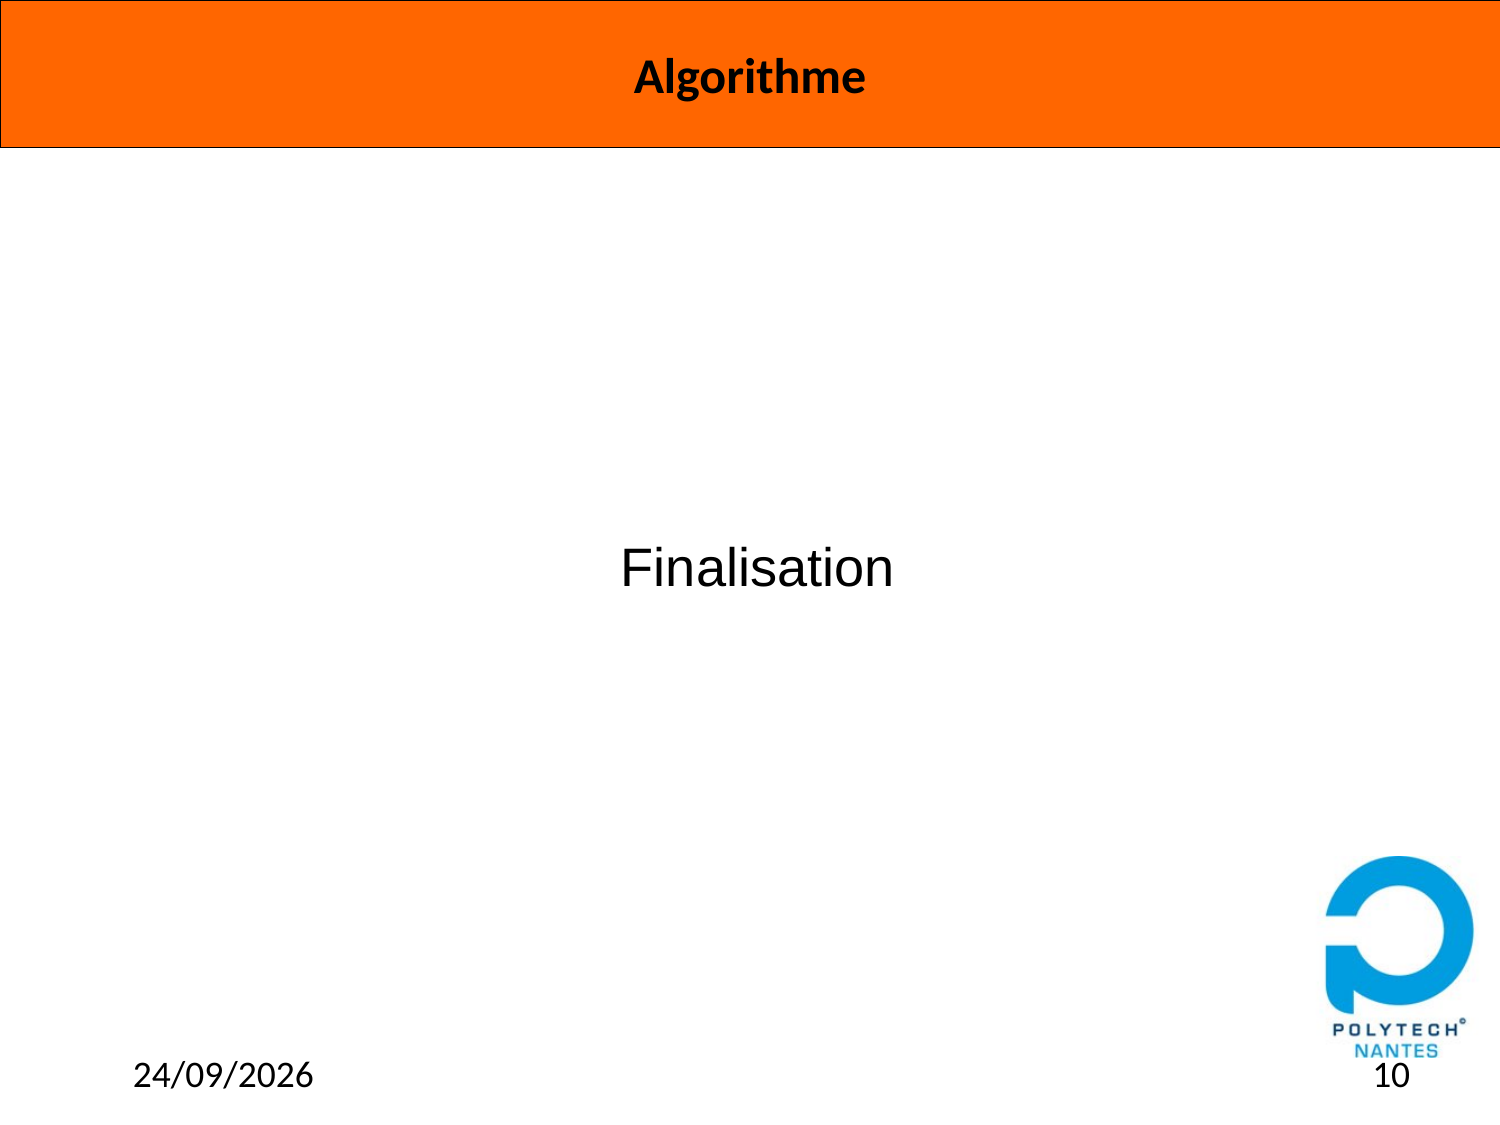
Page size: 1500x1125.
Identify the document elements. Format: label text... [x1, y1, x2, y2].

picture [1299, 856, 1500, 1058]
title Algorithme [0, 0, 1500, 148]
text_box Finalisation [598, 530, 919, 606]
